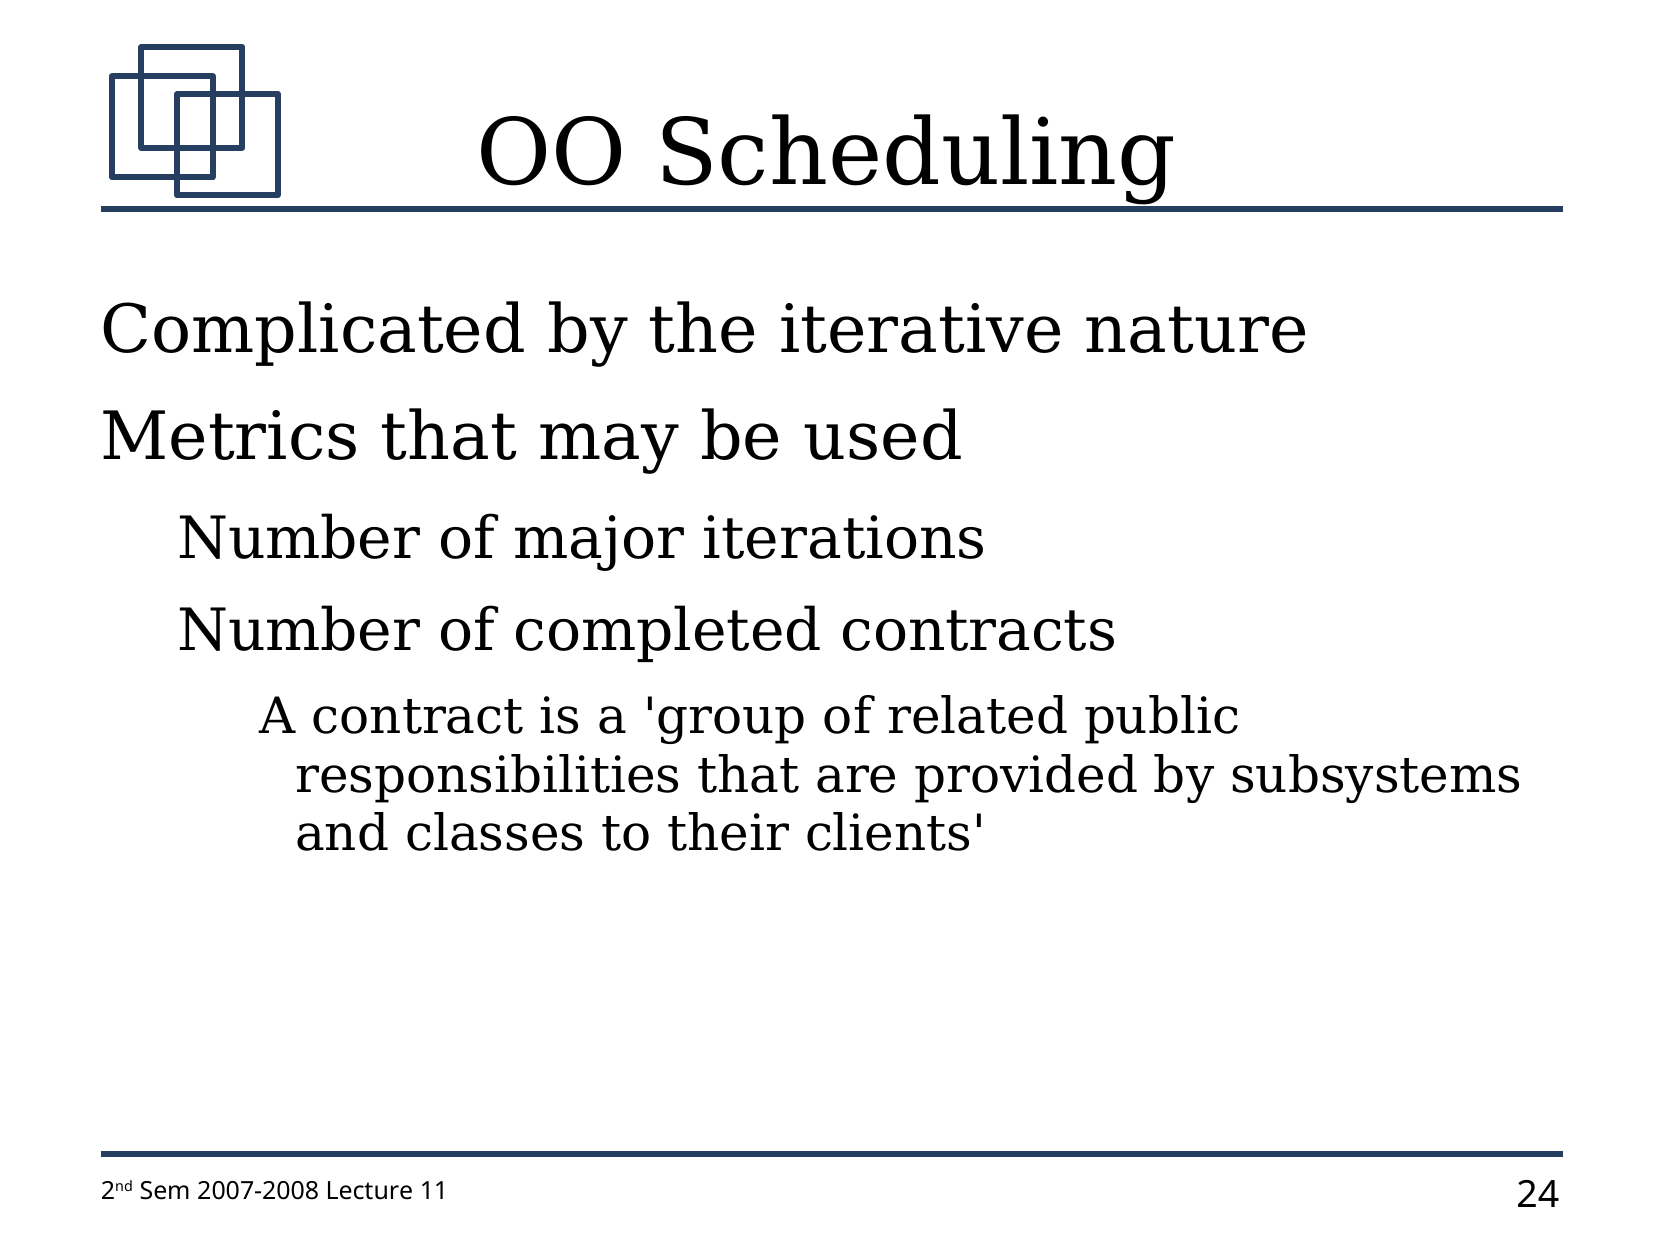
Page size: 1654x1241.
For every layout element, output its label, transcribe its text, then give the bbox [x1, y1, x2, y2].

title OO Scheduling [82, 49, 1571, 257]
list Complicated by the iterative nature Metrics that may be used Number of major iterations Number of completed contracts A contract is a 'group of related public responsibilities that are provided by subsystems and classes to their clients' [82, 290, 1571, 1109]
